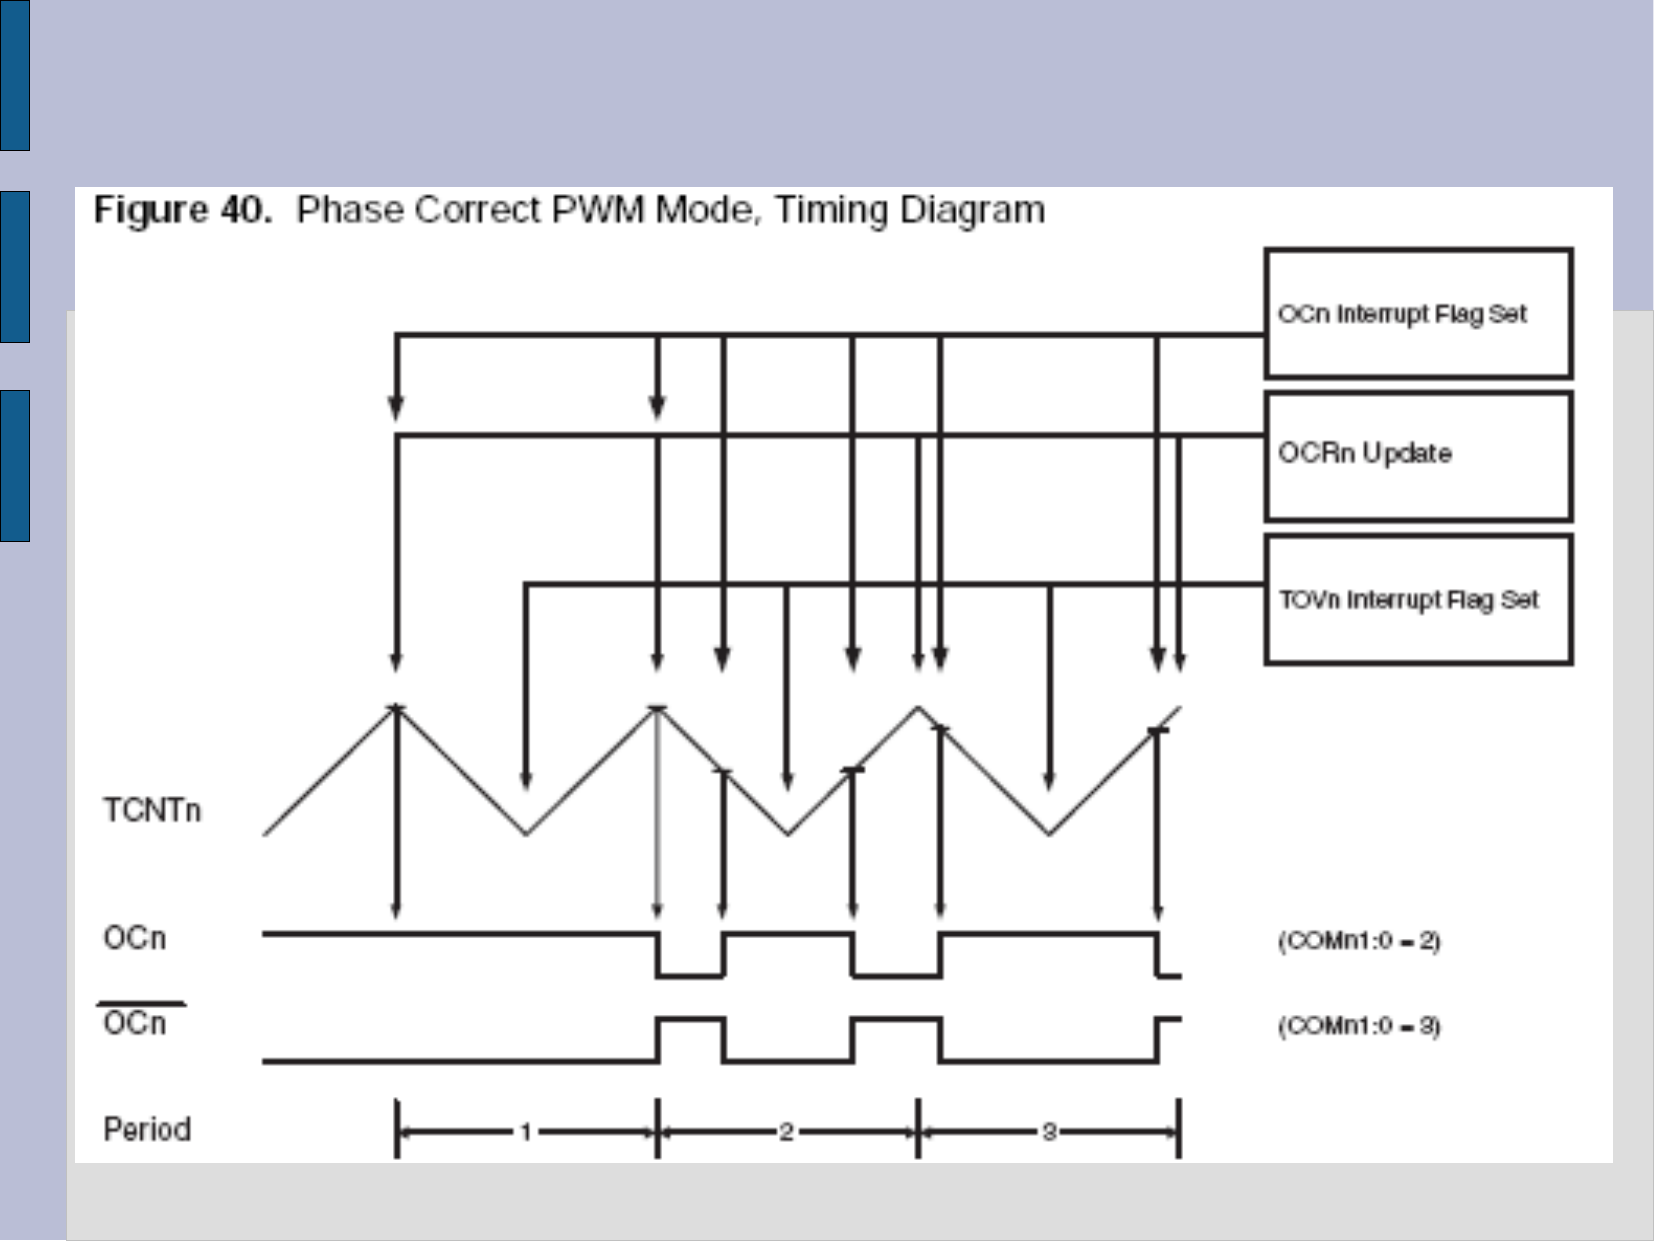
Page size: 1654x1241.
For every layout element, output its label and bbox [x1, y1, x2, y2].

picture [75, 187, 1613, 1163]
